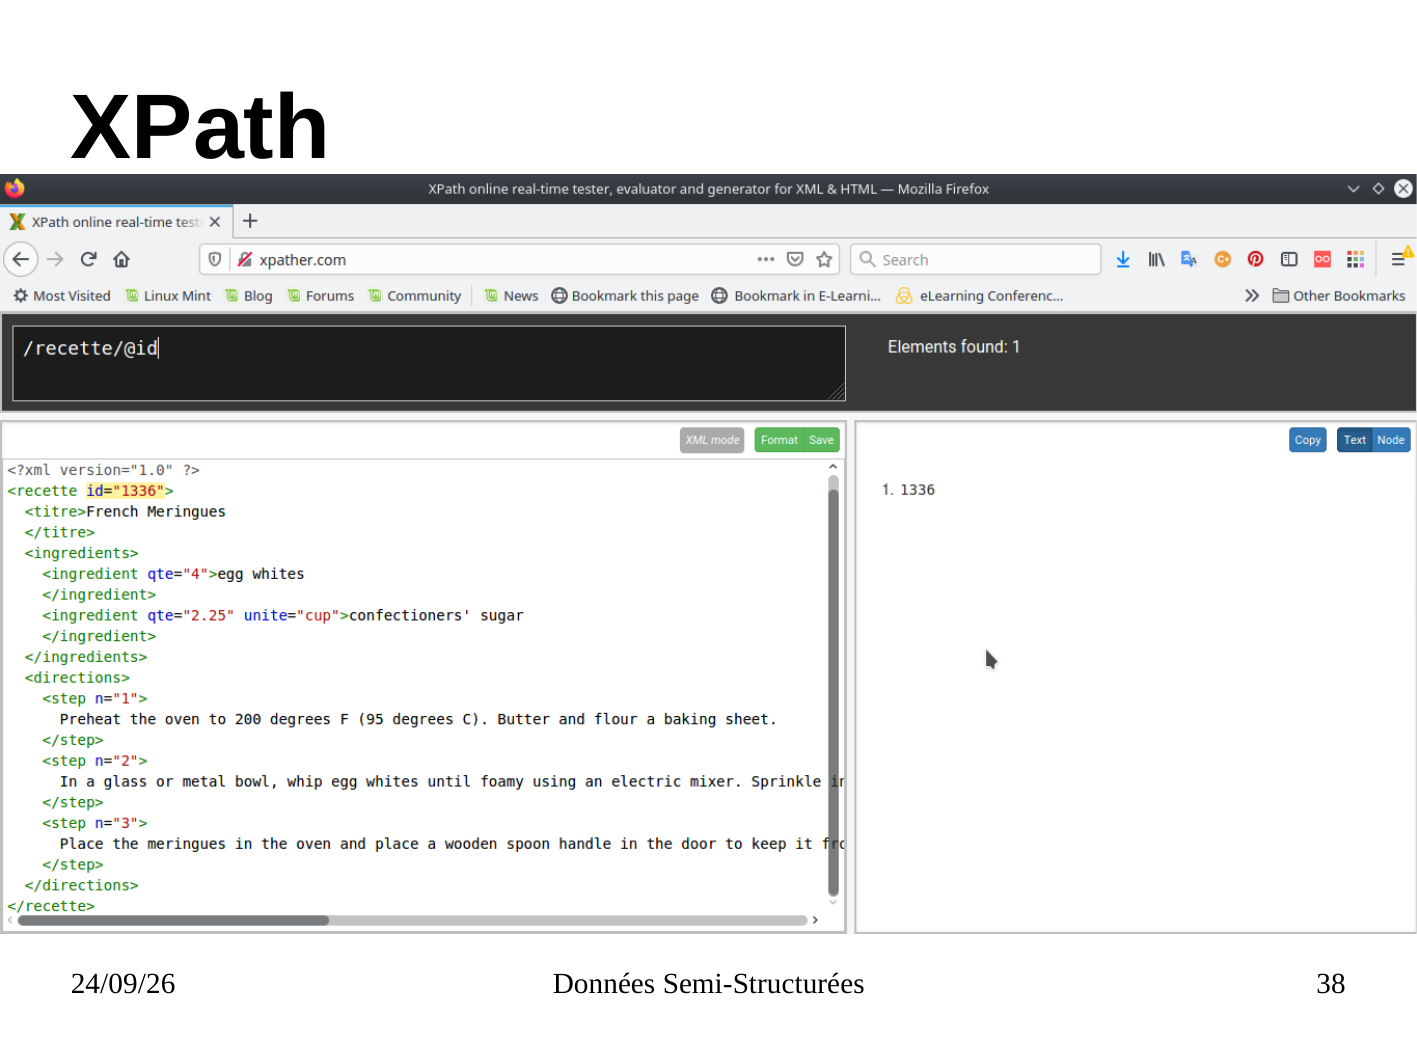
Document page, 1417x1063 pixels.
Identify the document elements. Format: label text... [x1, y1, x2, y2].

title XPath [70, 42, 1346, 174]
picture [0, 174, 1417, 935]
